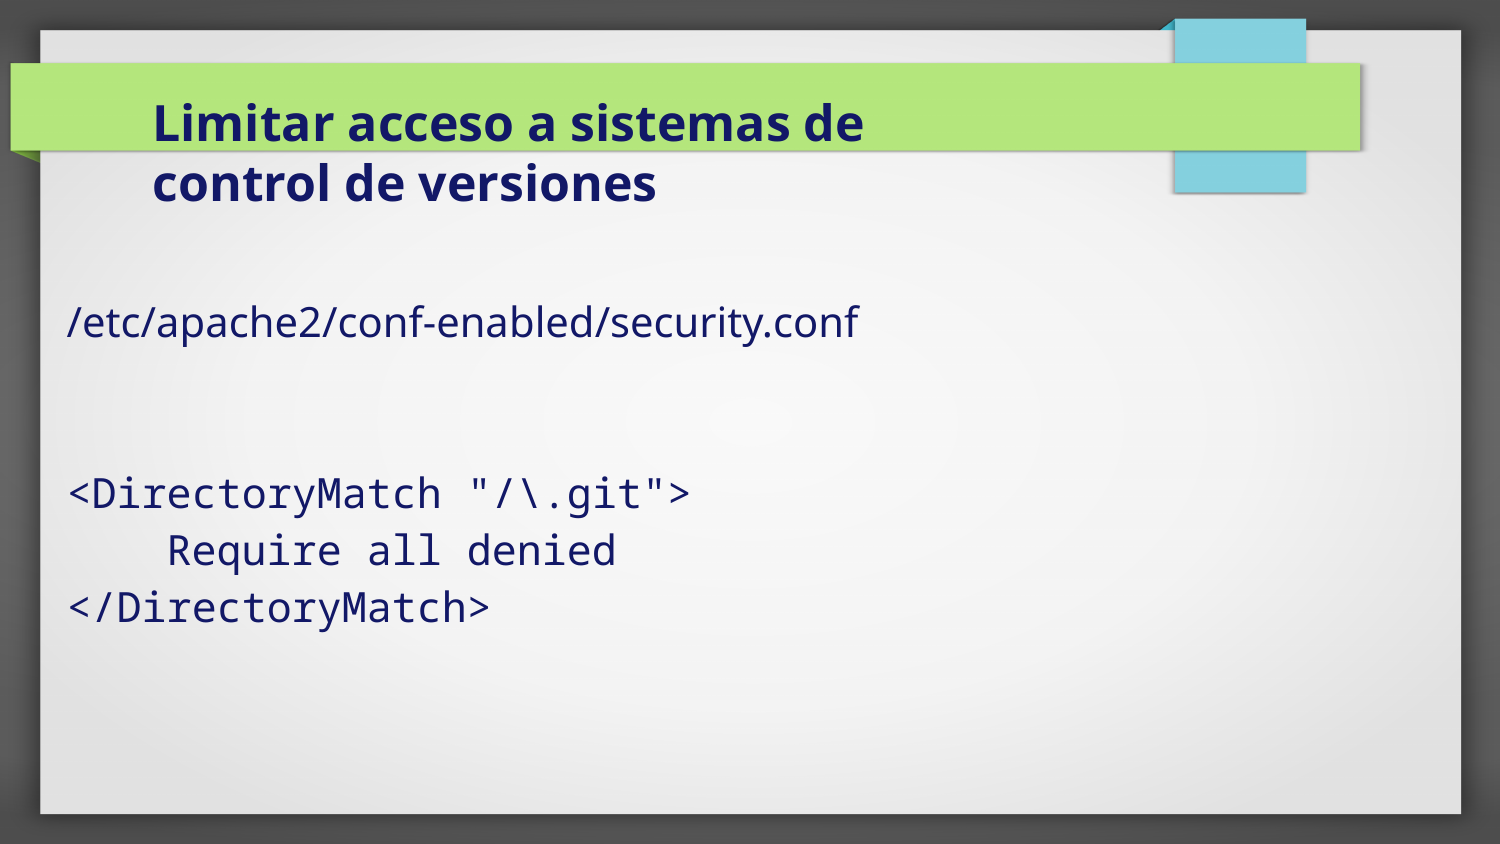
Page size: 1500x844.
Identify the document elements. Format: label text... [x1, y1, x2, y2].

picture [0, 0, 1500, 844]
text_box /etc/apache2/conf-enabled/security.conf <DirectoryMatch "/\.git"> Require all denied </DirectoryMatch> [31, 236, 1335, 844]
title Limitar acceso a sistemas de control de versiones [137, 146, 1011, 227]
